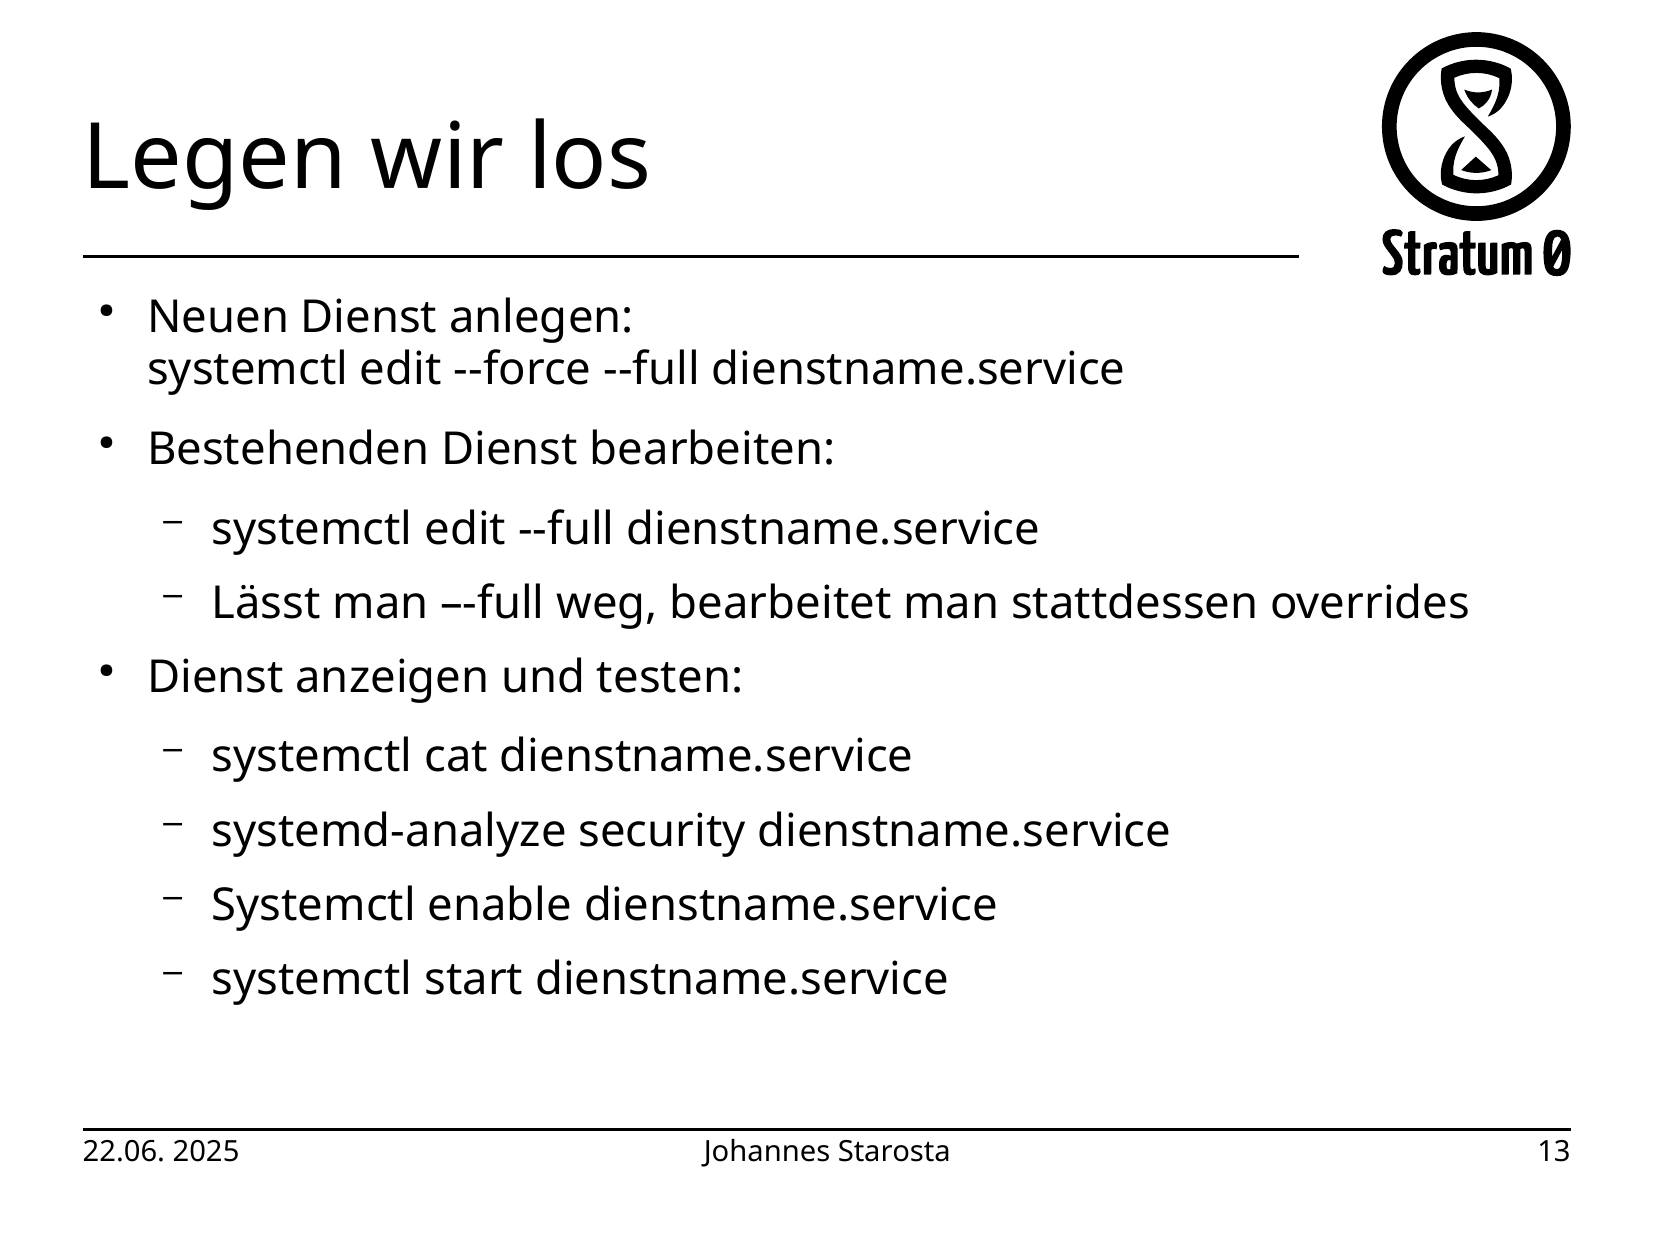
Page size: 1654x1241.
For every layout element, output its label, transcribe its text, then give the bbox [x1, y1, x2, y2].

list Neuen Dienst anlegen: systemctl edit --force --full dienstname.service Bestehenden Dienst bearbeiten: systemctl edit --full dienstname.service Lässt man –-full weg, bearbeitet man stattdessen overrides Dienst anzeigen und testen: systemctl cat dienstname.service systemd-analyze security dienstname.service Systemctl enable dienstname.service systemctl start dienstname.service [82, 290, 1538, 1010]
title Legen wir los [82, 49, 1300, 257]
